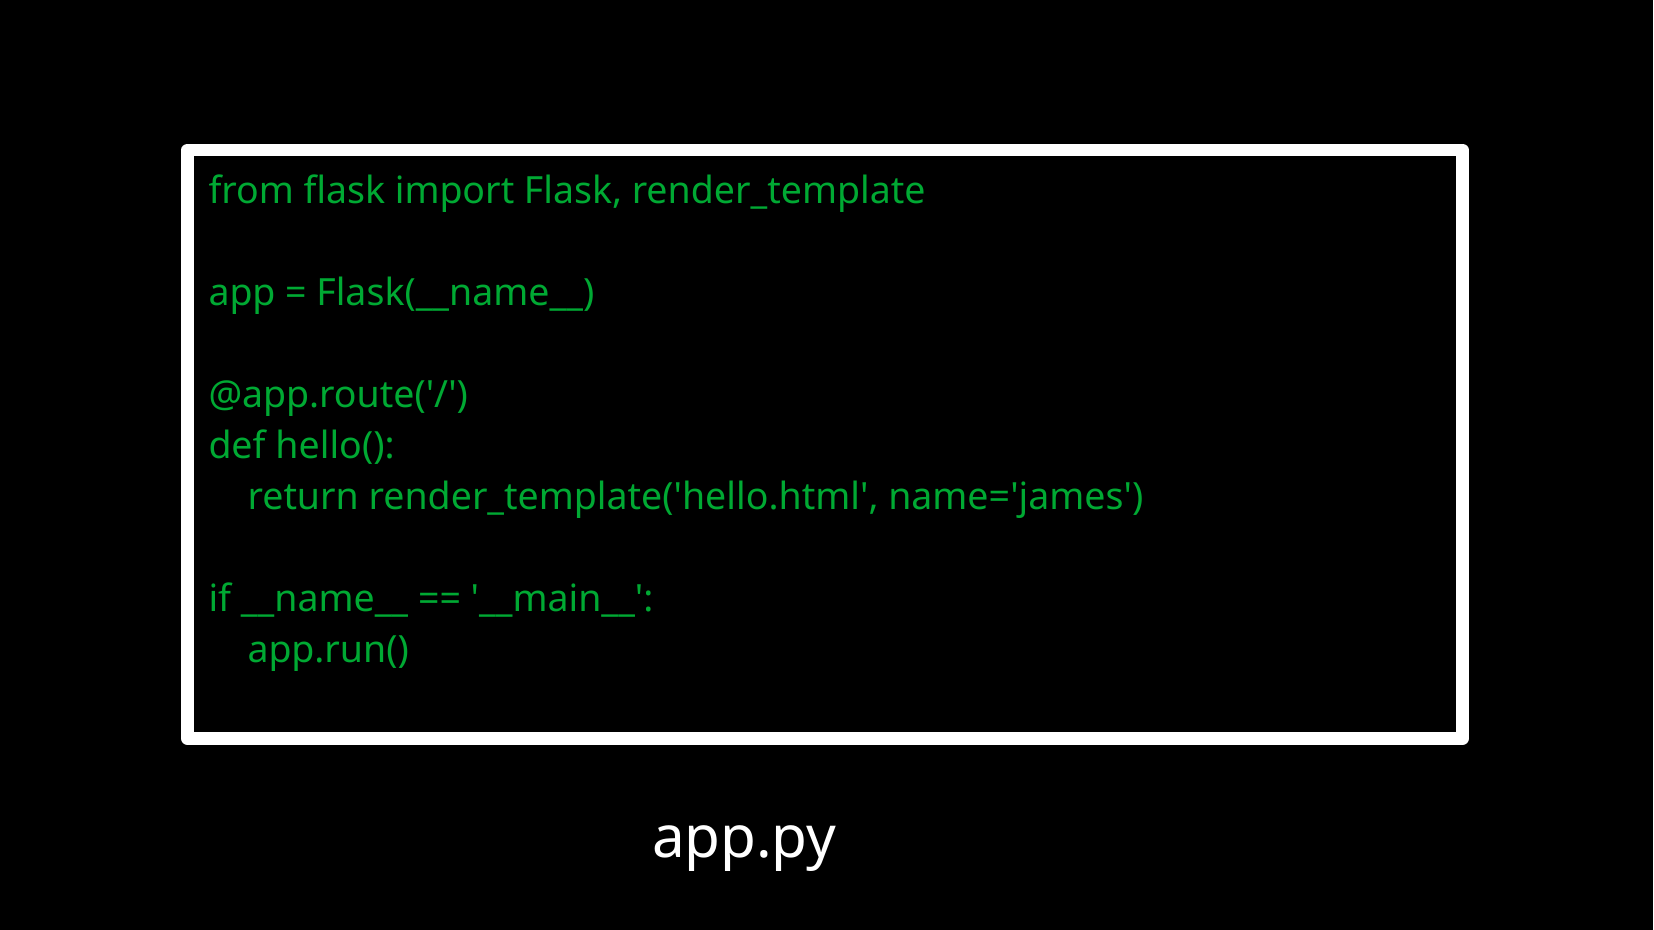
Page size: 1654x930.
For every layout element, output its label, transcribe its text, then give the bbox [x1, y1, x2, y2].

text_box app.py [637, 787, 901, 868]
text_box from flask import Flask, render_template app = Flask(__name__) @app.route('/') def hello(): return render_template('hello.html', name='james') if __name__ == '__main__': app.run() [187, 150, 1463, 728]
